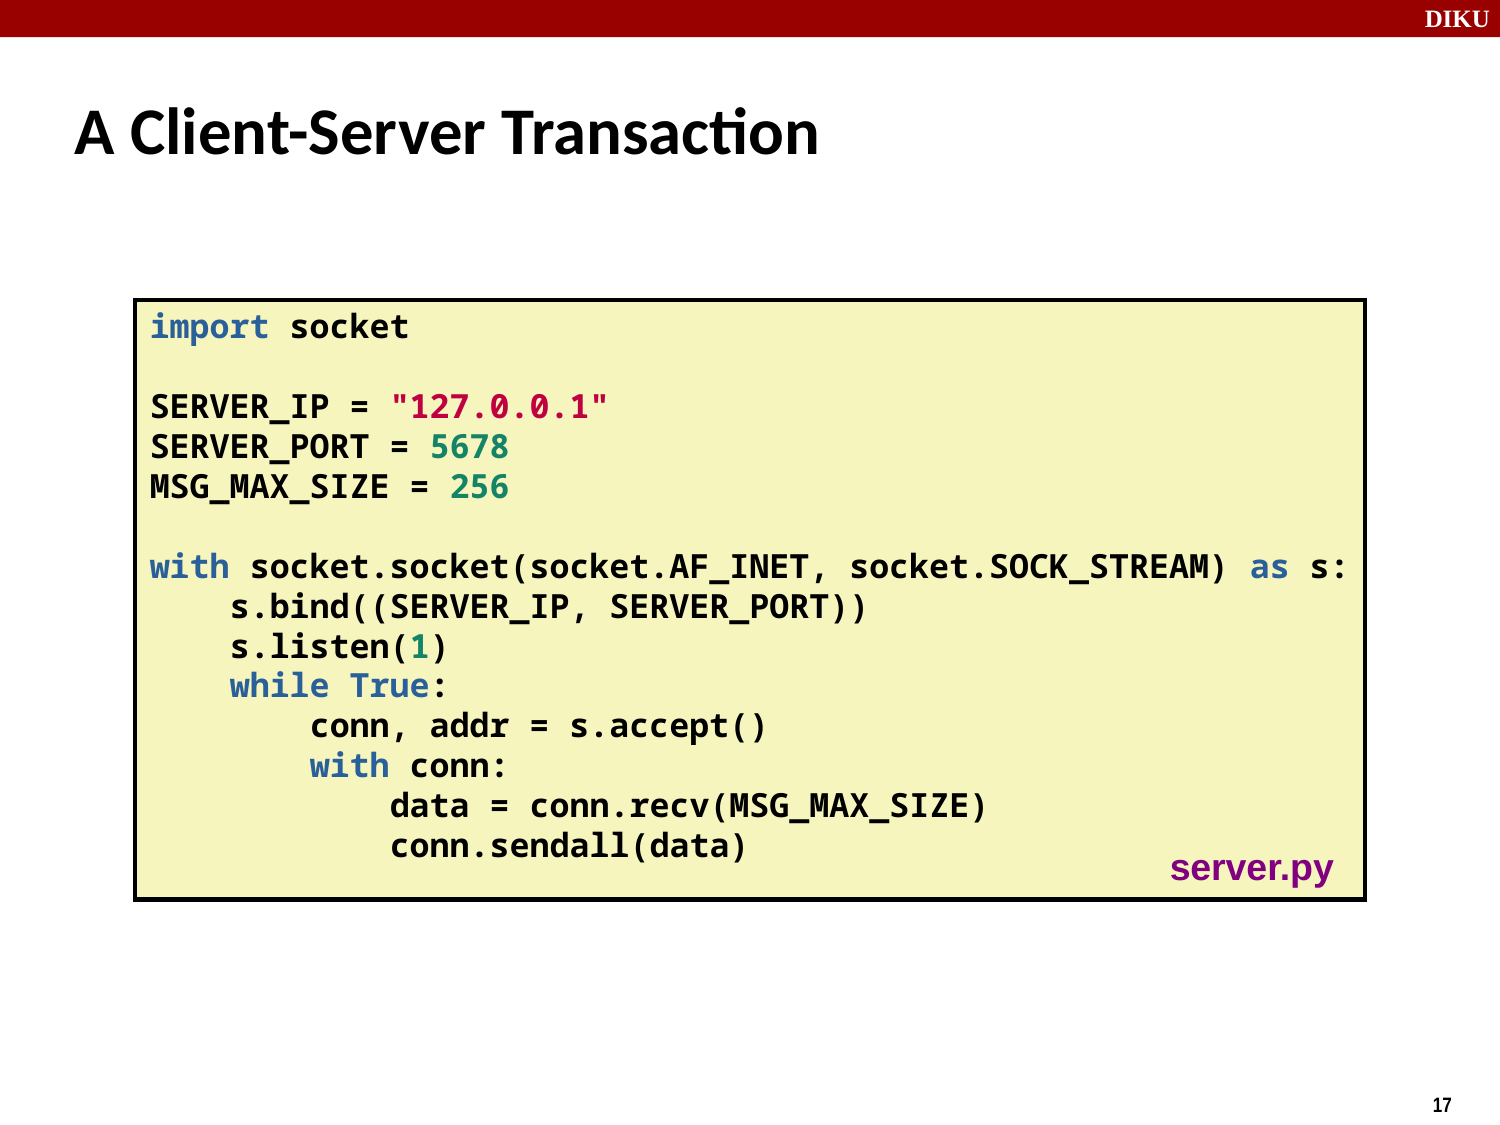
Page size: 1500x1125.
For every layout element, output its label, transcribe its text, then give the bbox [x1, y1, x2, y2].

title A Client-Server Transaction [59, 80, 1235, 175]
text_box import socket SERVER_IP = "127.0.0.1" SERVER_PORT = 5678 MSG_MAX_SIZE = 256 with socket.socket(socket.AF_INET, socket.SOCK_STREAM) as s: s.bind((SERVER_IP, SERVER_PORT)) s.listen(1) while True: conn, addr = s.accept() with conn: data = conn.recv(MSG_MAX_SIZE) conn.sendall(data) [135, 299, 1366, 900]
text_box server.py [1155, 839, 1366, 900]
